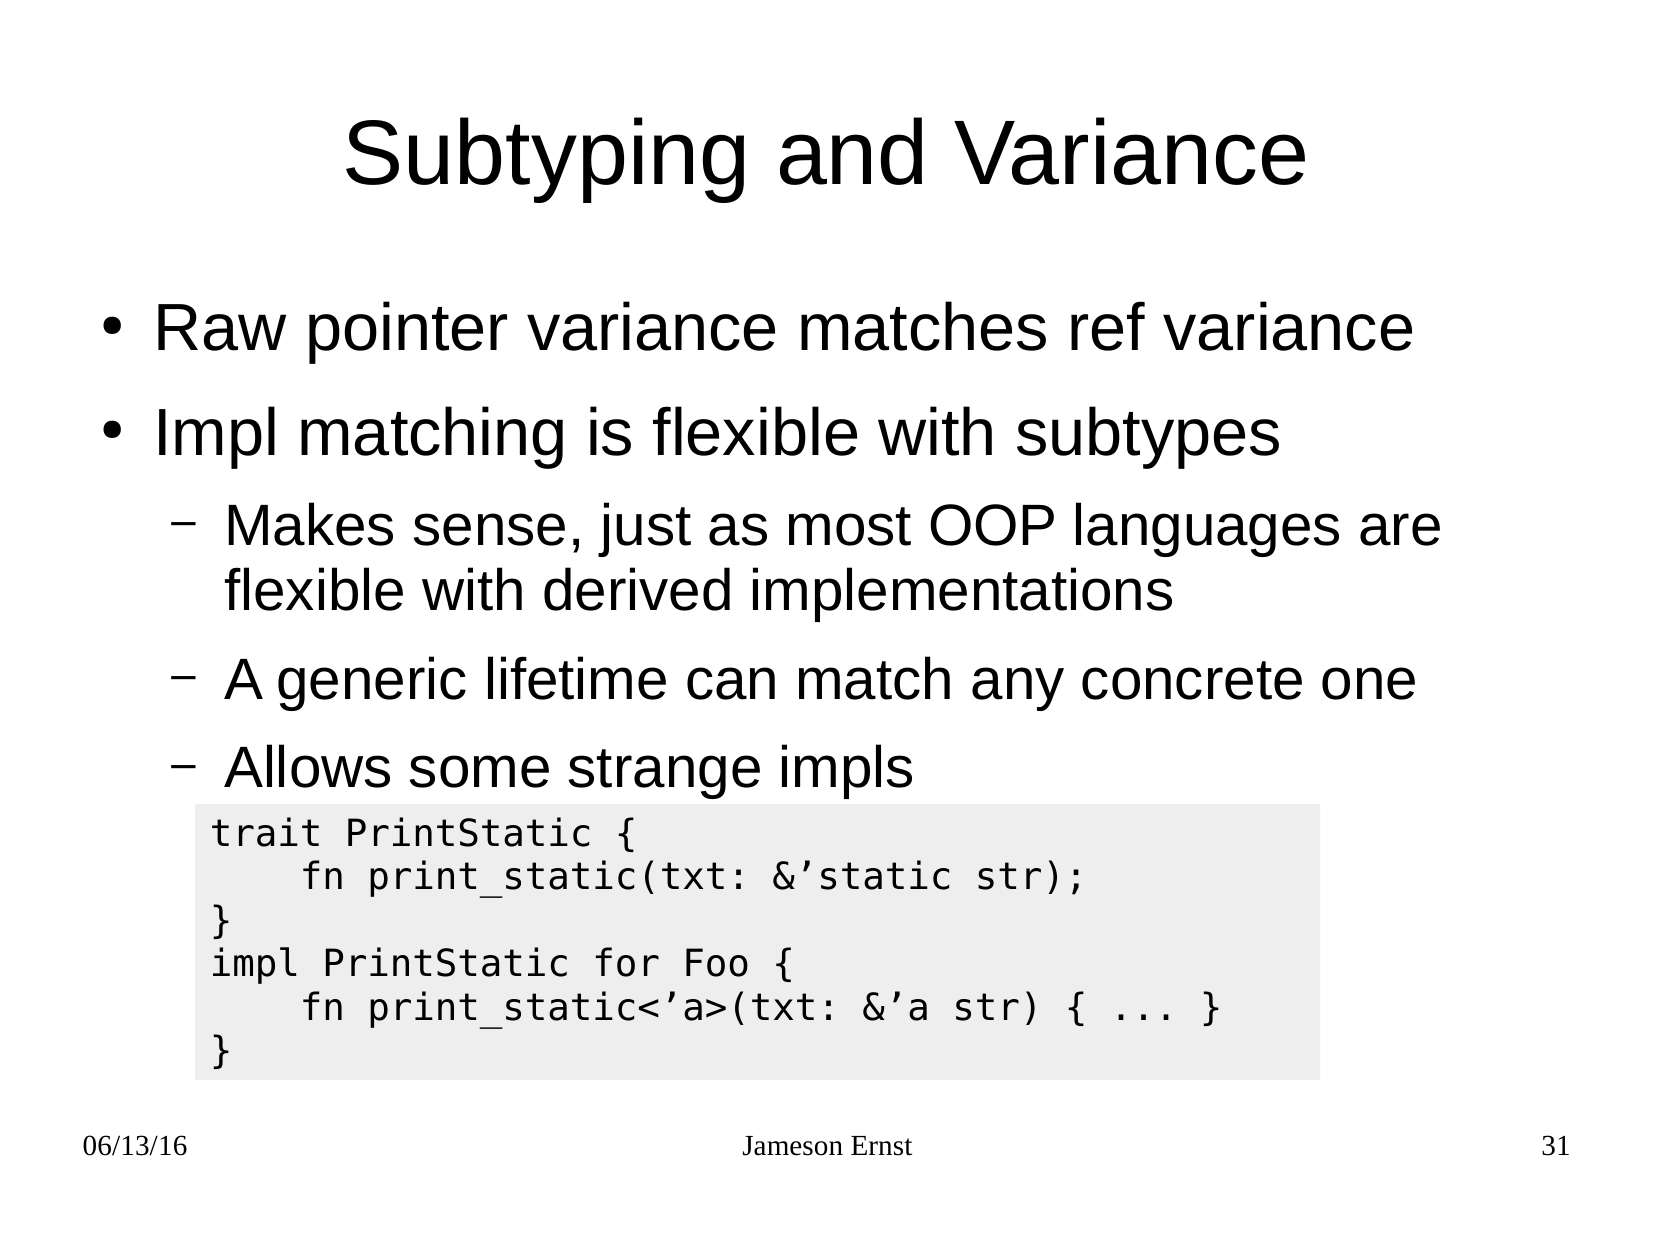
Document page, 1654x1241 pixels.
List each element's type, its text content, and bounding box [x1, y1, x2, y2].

list Raw pointer variance matches ref variance Impl matching is flexible with subtypes Makes sense, just as most OOP languages are flexible with derived implementations A generic lifetime can match any concrete one Allows some strange impls [82, 290, 1571, 1010]
title Subtyping and Variance [82, 49, 1571, 257]
text_box trait PrintStatic { fn print_static(txt: &’static str); } impl PrintStatic for Foo { fn print_static<’a>(txt: &’a str) { ... } } [195, 804, 1321, 1081]
